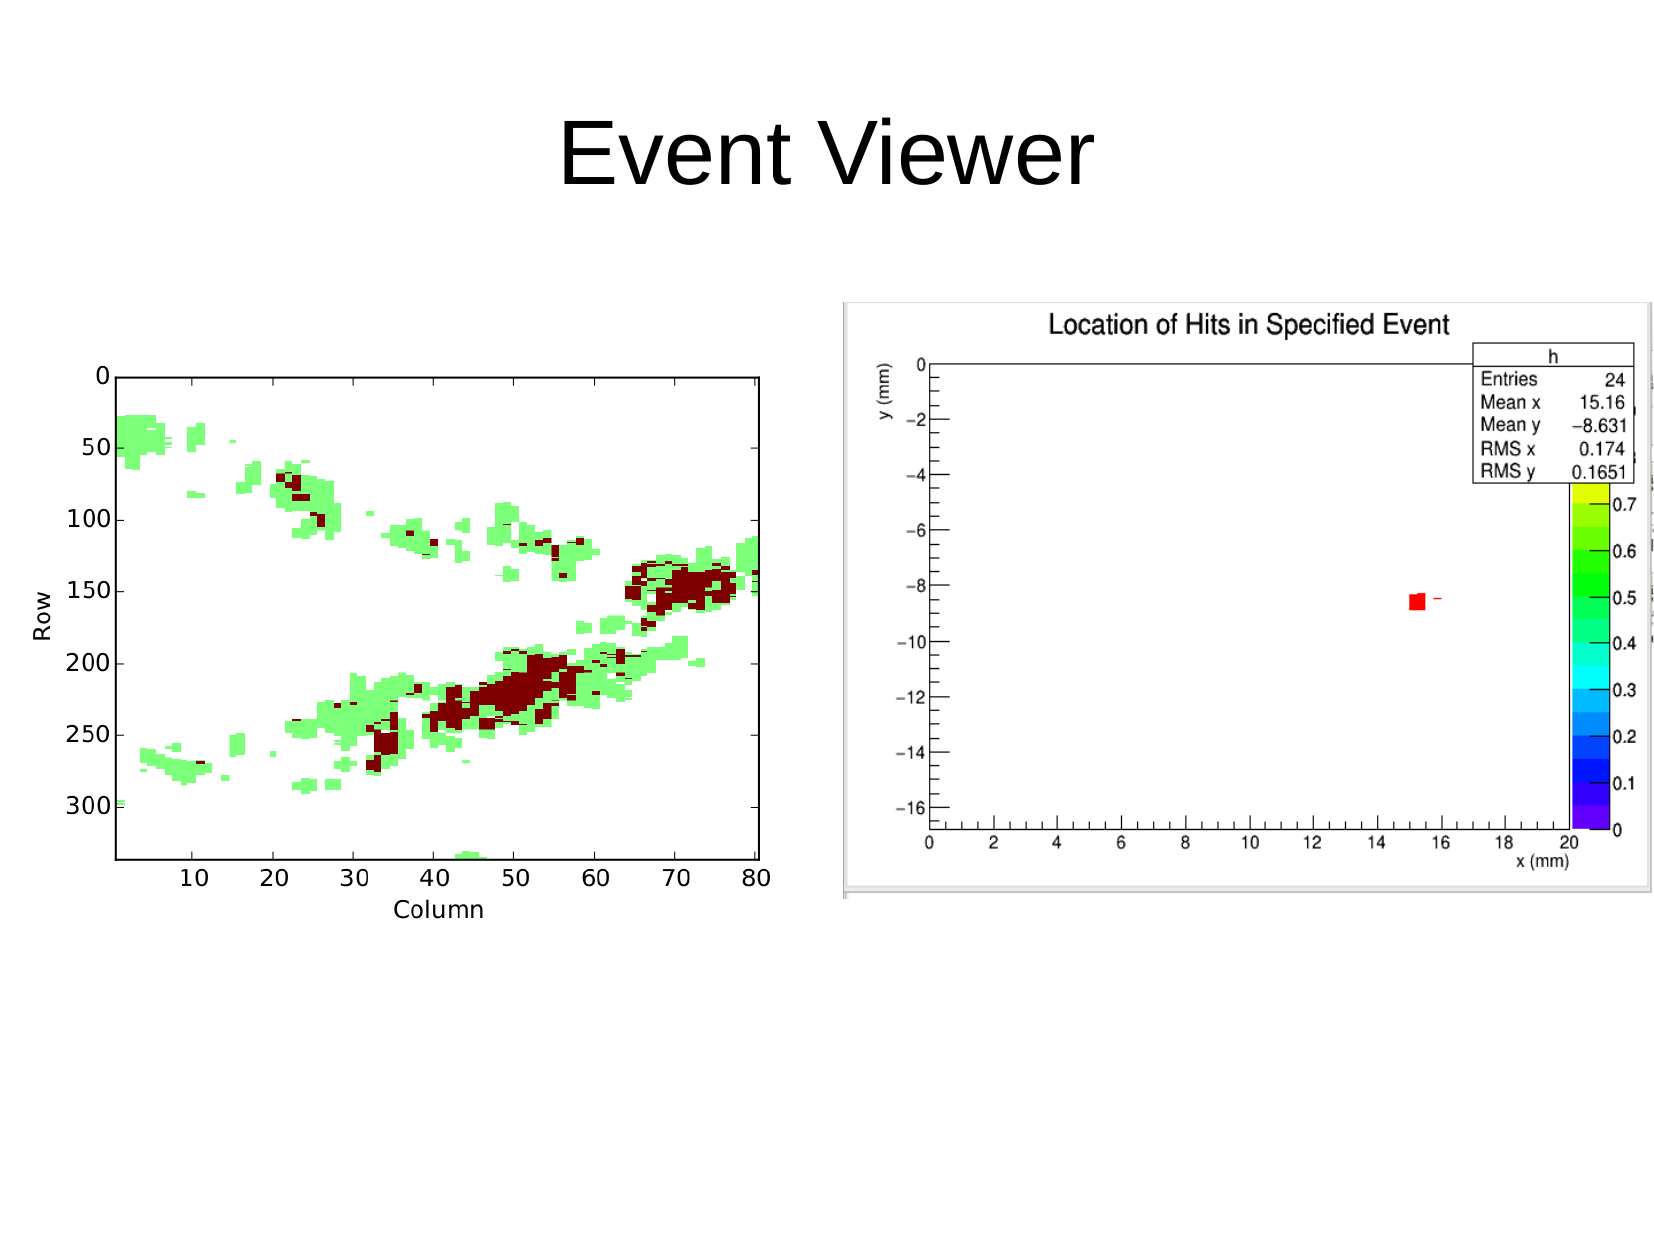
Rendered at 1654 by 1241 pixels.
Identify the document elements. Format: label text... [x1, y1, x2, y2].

picture [0, 360, 781, 928]
picture [843, 302, 1654, 899]
title Event Viewer [82, 49, 1571, 257]
